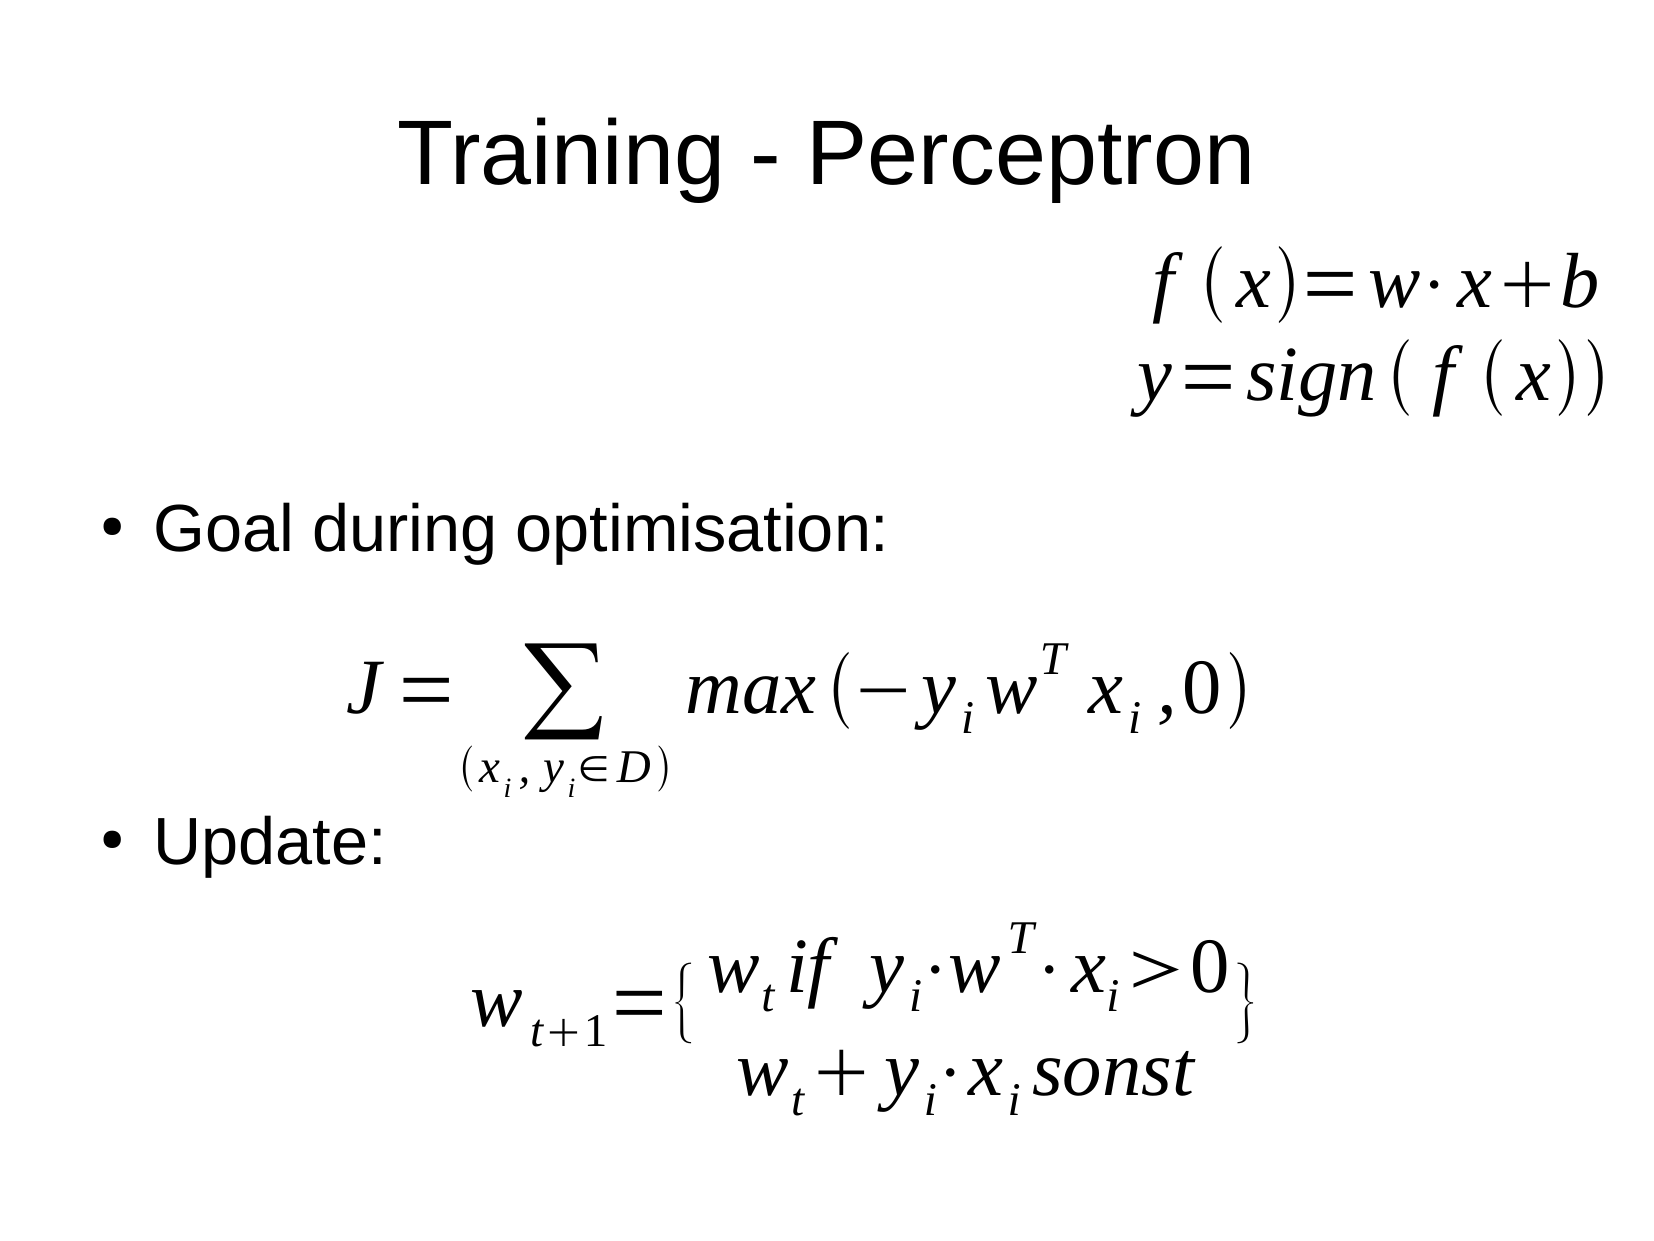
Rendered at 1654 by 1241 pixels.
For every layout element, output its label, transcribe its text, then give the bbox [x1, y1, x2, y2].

list Goal during optimisation: Update: [82, 491, 1571, 1241]
chart [321, 635, 1271, 802]
chart [1108, 238, 1627, 422]
chart [451, 913, 1284, 1125]
title Training - Perceptron [82, 56, 1571, 250]
